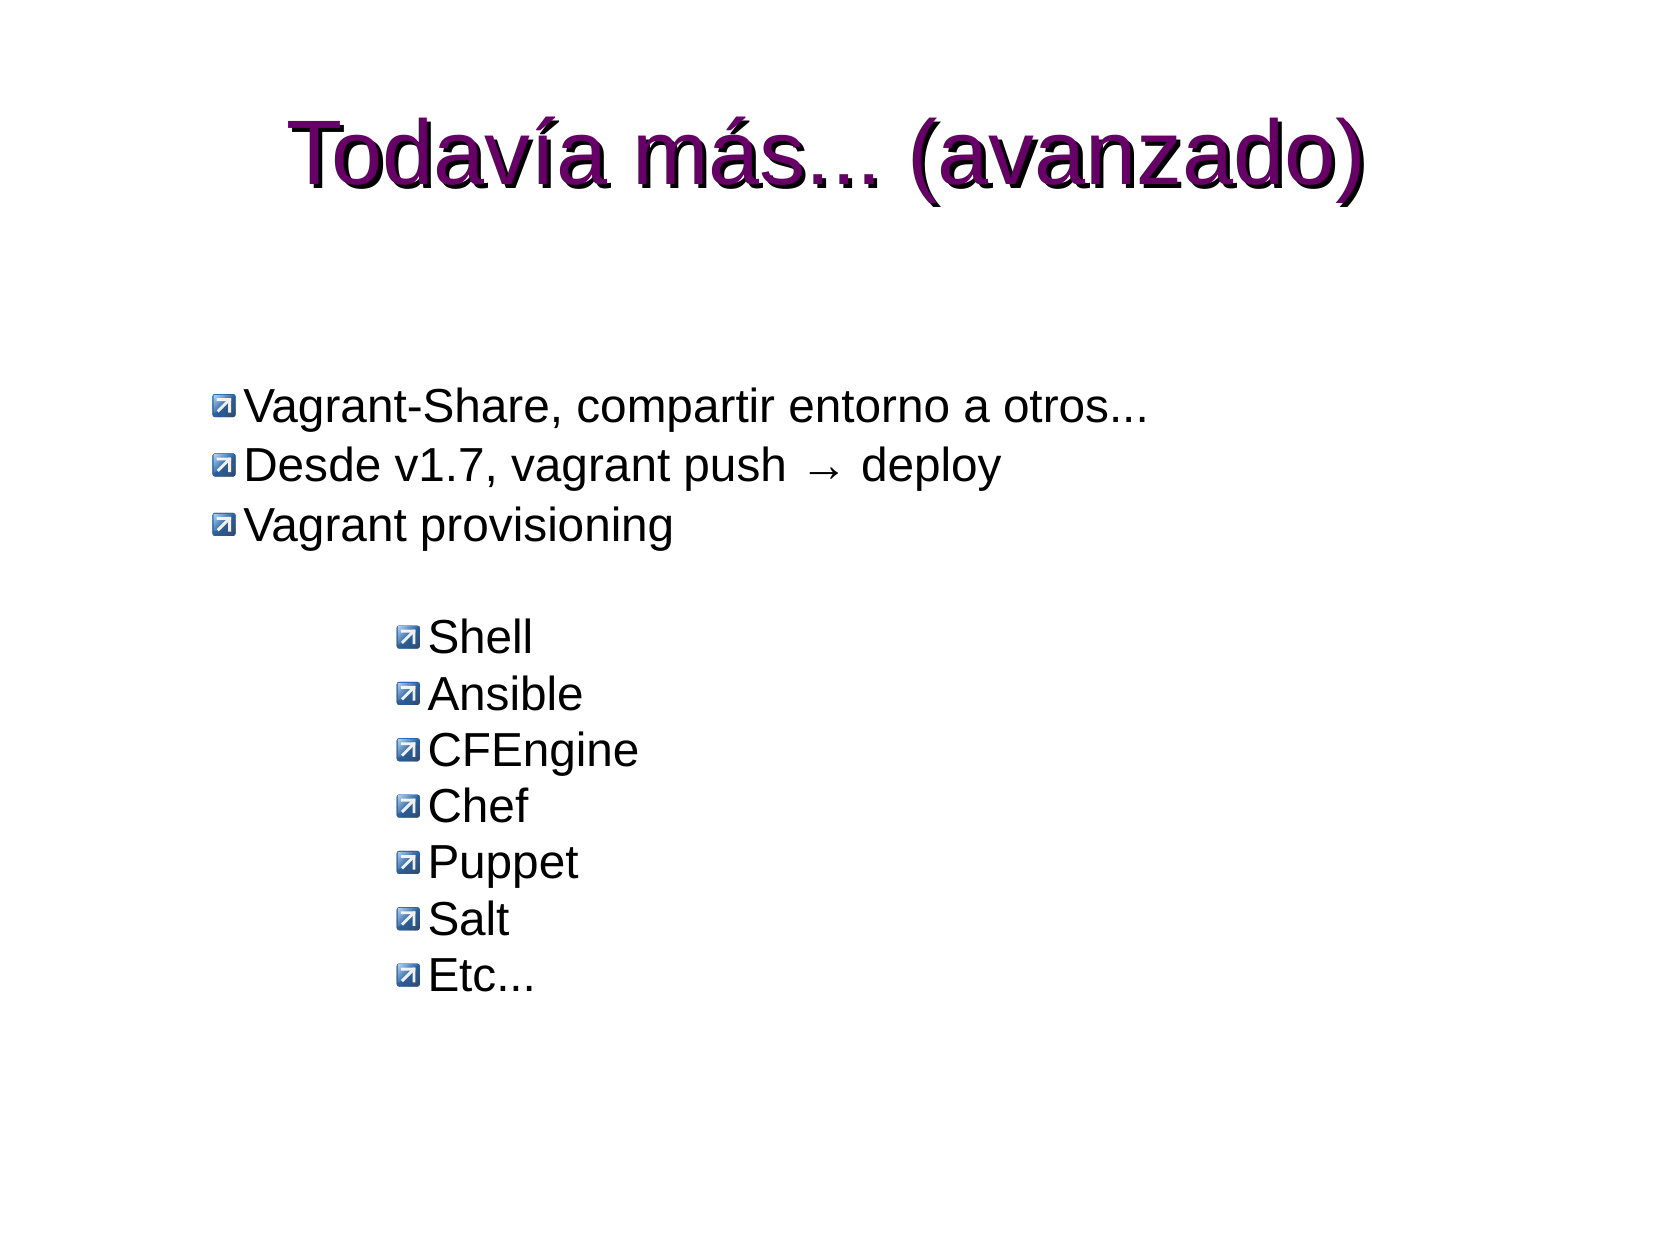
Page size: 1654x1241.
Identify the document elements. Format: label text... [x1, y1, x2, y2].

title Todavía más... (avanzado) [82, 49, 1571, 257]
list Vagrant-Share, compartir entorno a otros... Desde v1.7, vagrant push → deploy Vagrant provisioning Shell Ansible CFEngine Chef Puppet Salt Etc... [82, 290, 1571, 1158]
